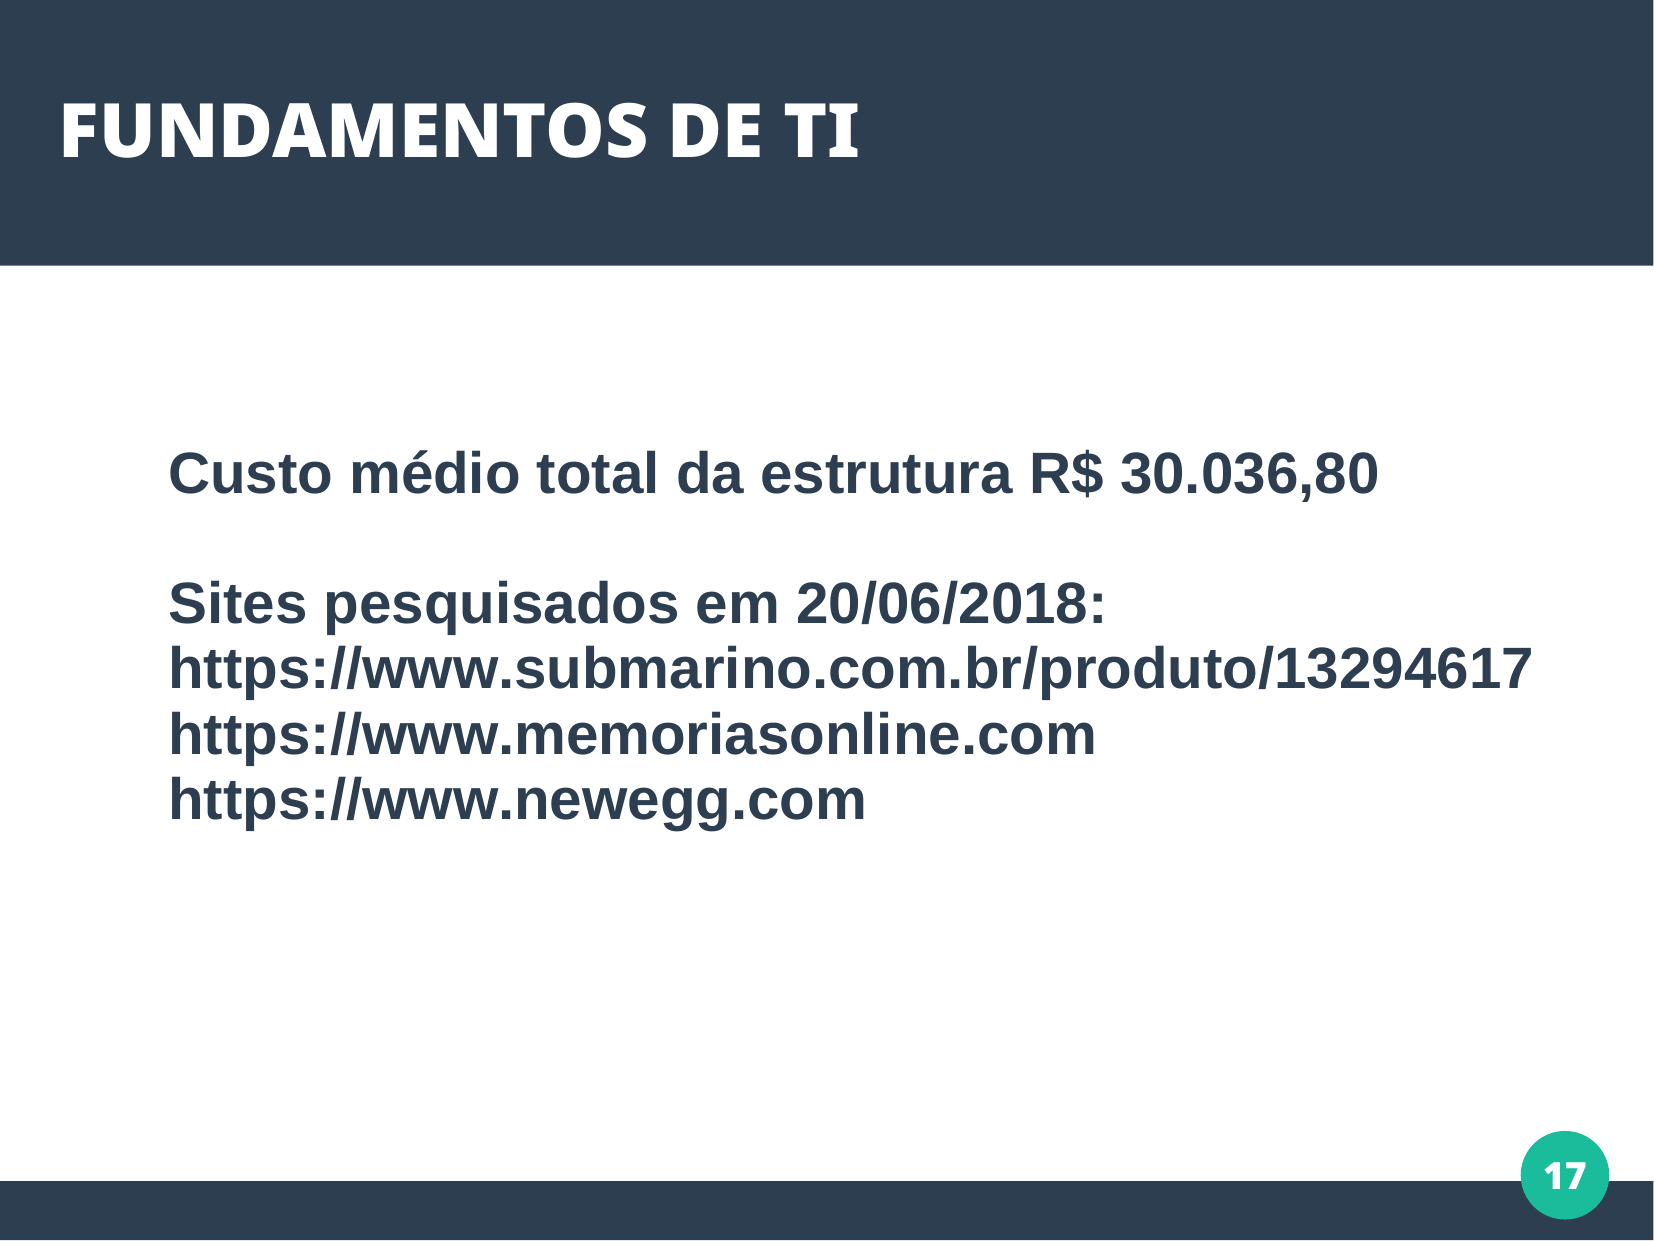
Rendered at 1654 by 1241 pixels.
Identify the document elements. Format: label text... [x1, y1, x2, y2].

text_box Custo médio total da estrutura R$ 30.036,80 Sites pesquisados em 20/06/2018: https://www.submarino.com.br/produto/13294617 https://www.memoriasonline.com https://www.newegg.com [153, 433, 1583, 904]
title FUNDAMENTOS DE TI [59, 49, 1595, 207]
